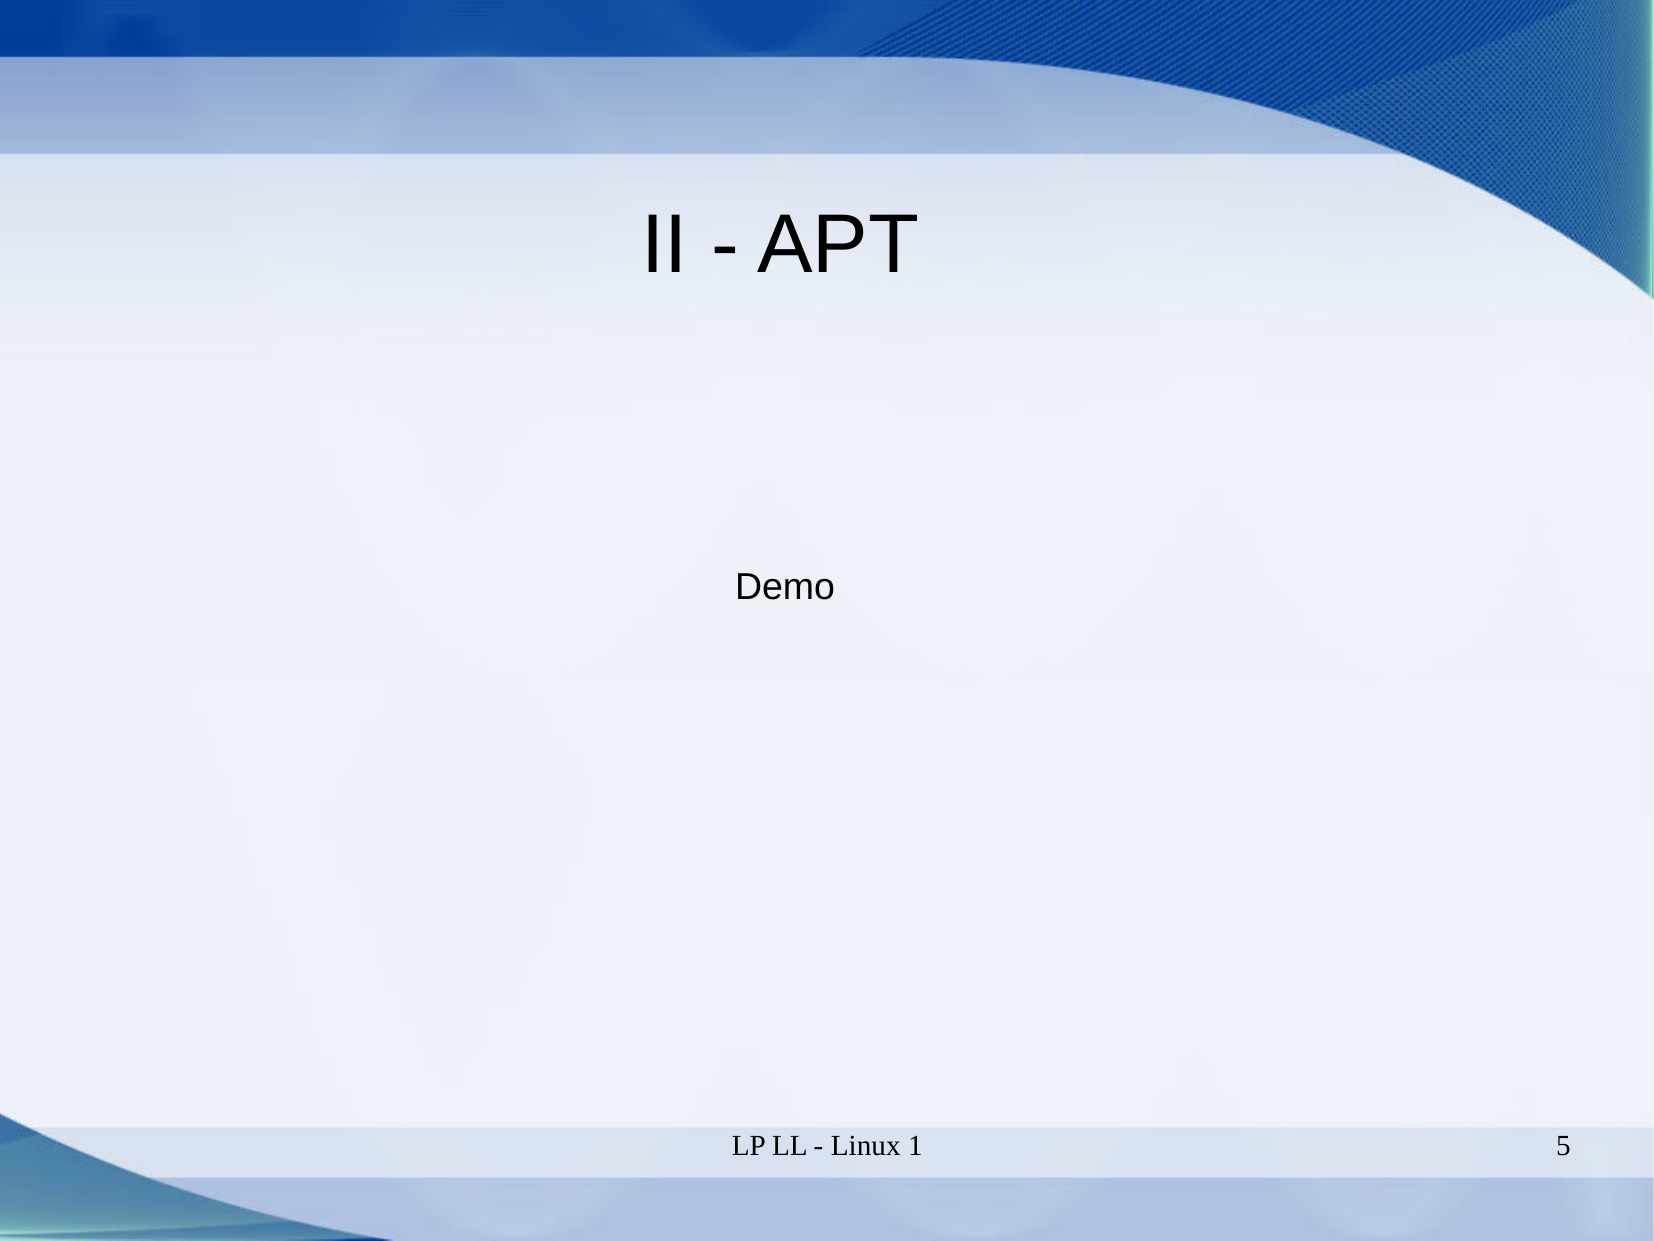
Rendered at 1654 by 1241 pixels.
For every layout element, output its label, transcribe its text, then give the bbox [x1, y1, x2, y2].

text_box Demo [129, 389, 1560, 615]
picture [0, 0, 1654, 1241]
text_box II - APT [236, 144, 1325, 343]
